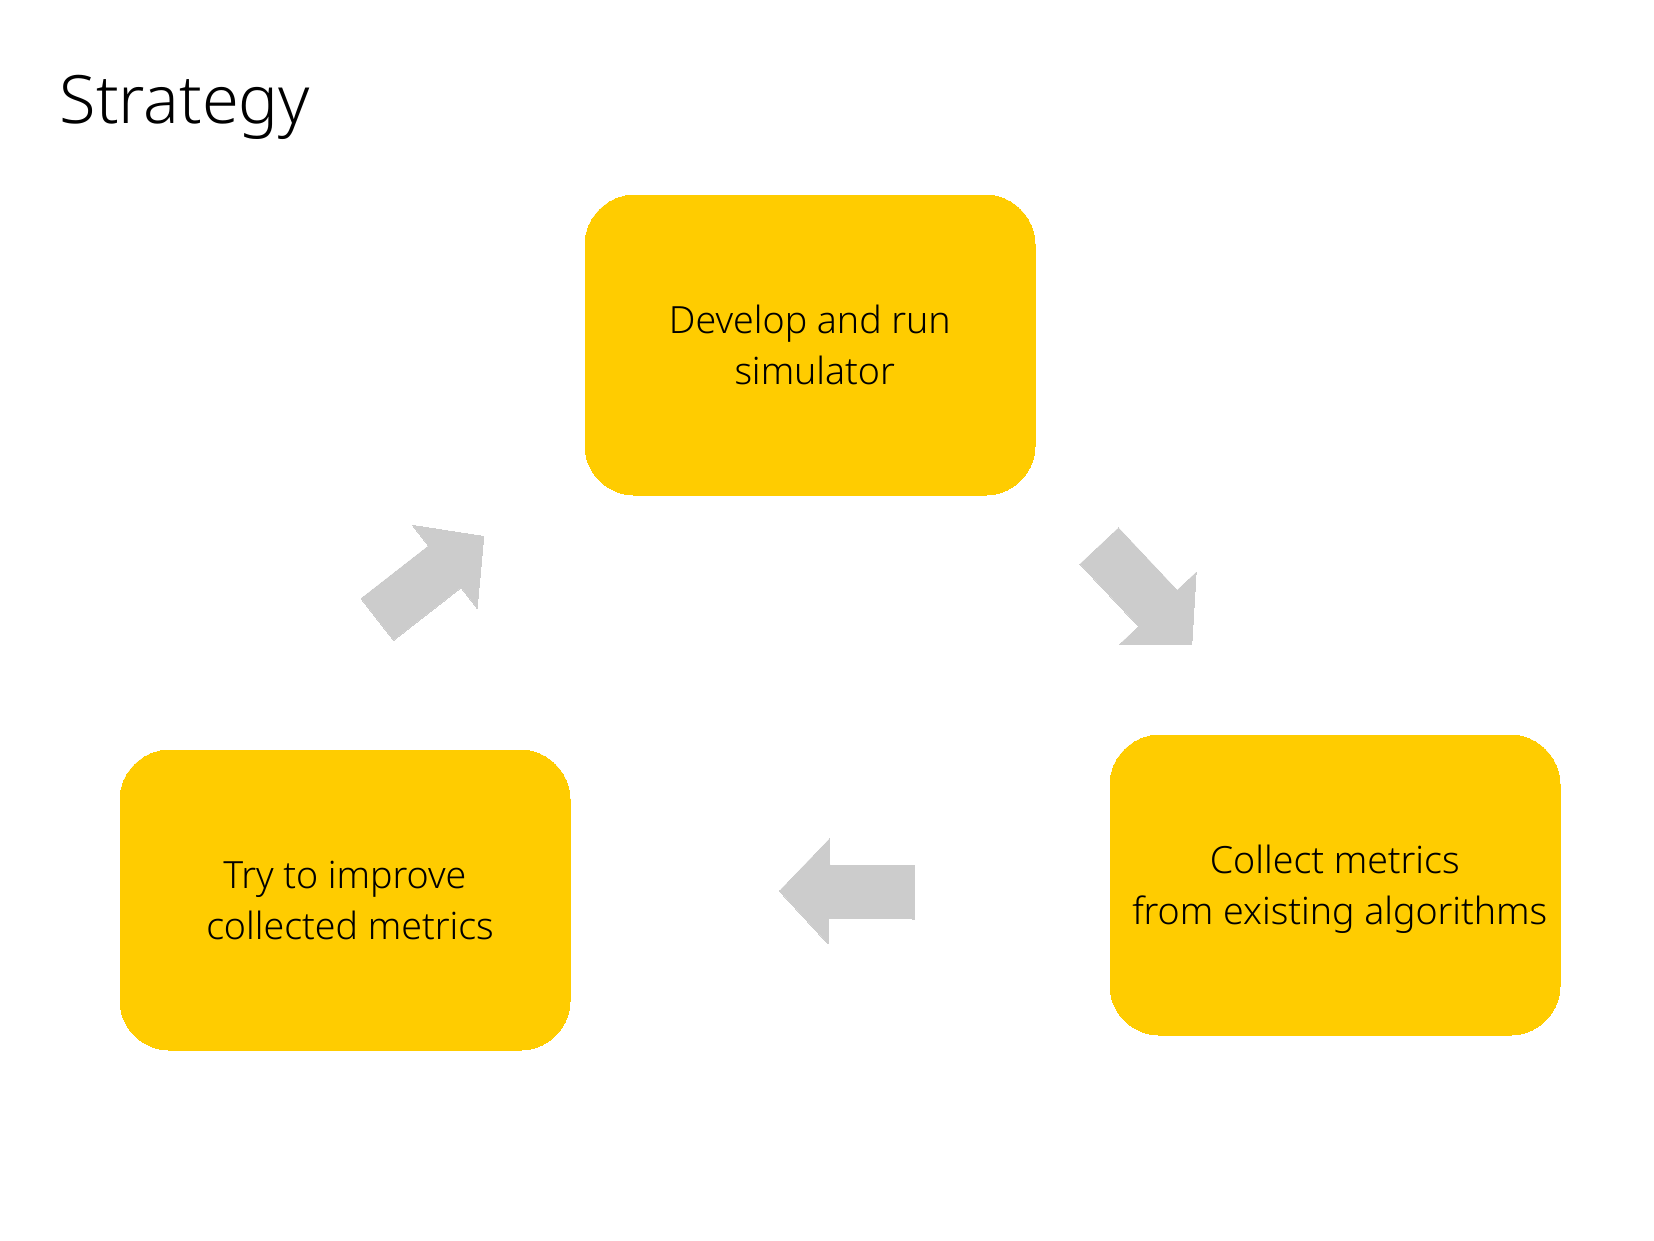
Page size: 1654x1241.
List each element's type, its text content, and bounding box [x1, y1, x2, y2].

text_box Try to improve collected metrics [120, 750, 571, 1051]
text_box [1079, 527, 1197, 645]
text_box Collect metrics from existing algorithms [1110, 735, 1561, 1036]
text_box Develop and run simulator [585, 195, 1036, 496]
text_box Strategy [45, 45, 1561, 143]
text_box [779, 838, 915, 944]
text_box [361, 525, 484, 641]
